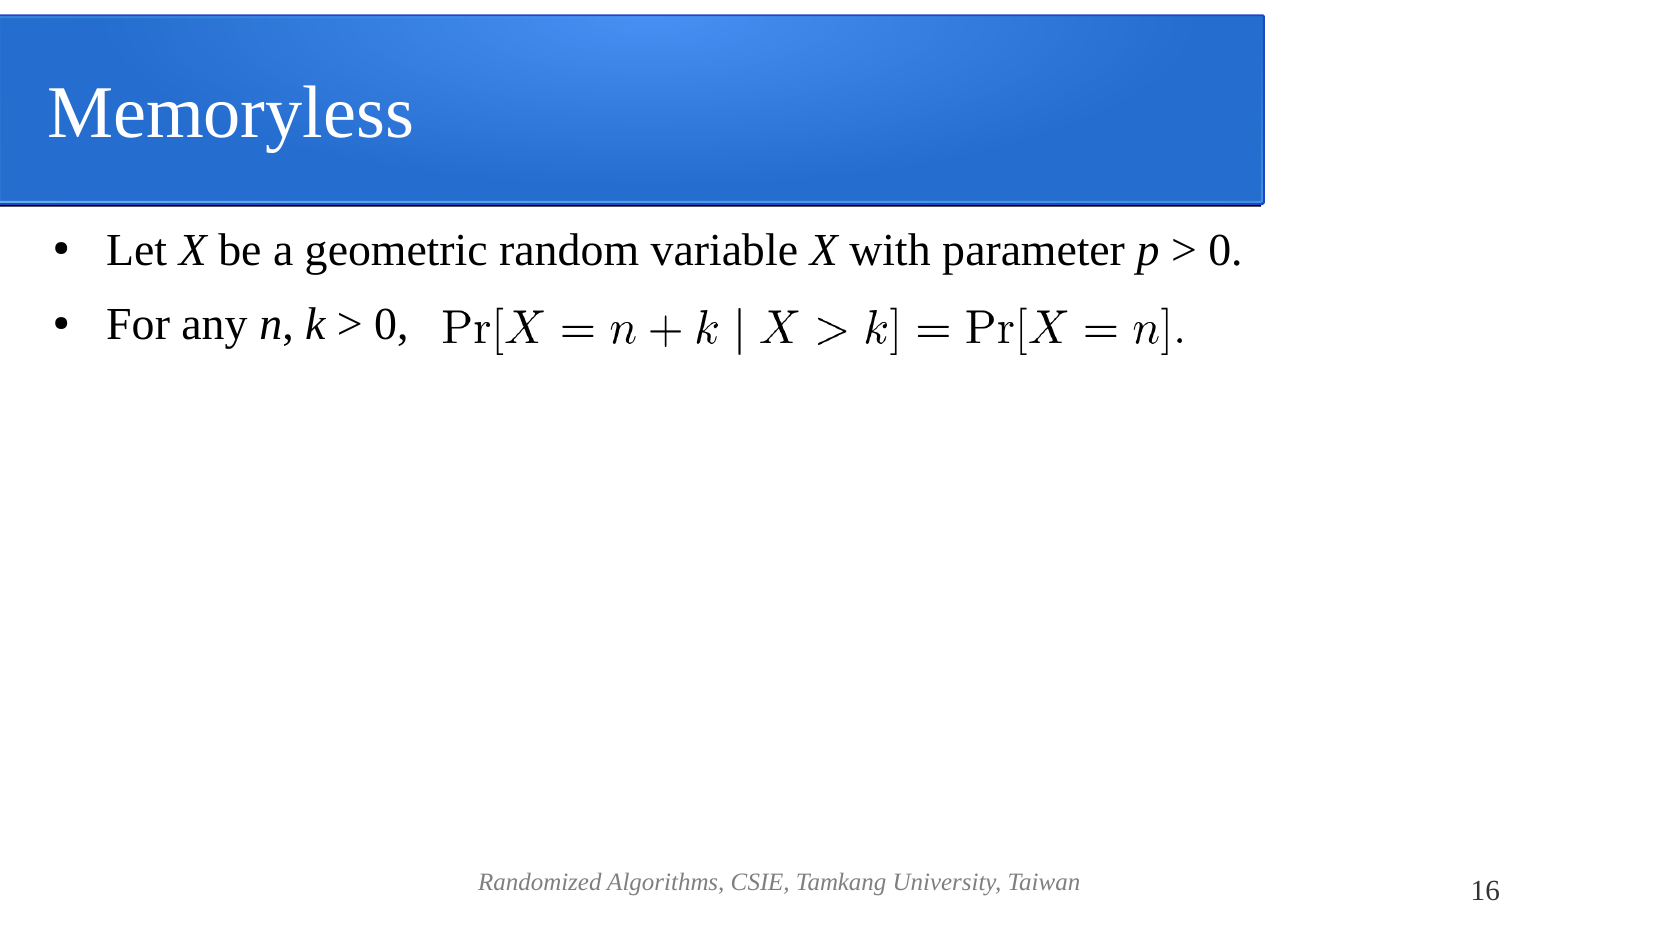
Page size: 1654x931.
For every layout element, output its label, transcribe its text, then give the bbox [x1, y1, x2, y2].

title Memoryless [47, 35, 1199, 189]
list Let X be a geometric random variable X with parameter p > 0. For any n, k > 0, [35, 224, 1524, 764]
picture [442, 307, 1182, 355]
